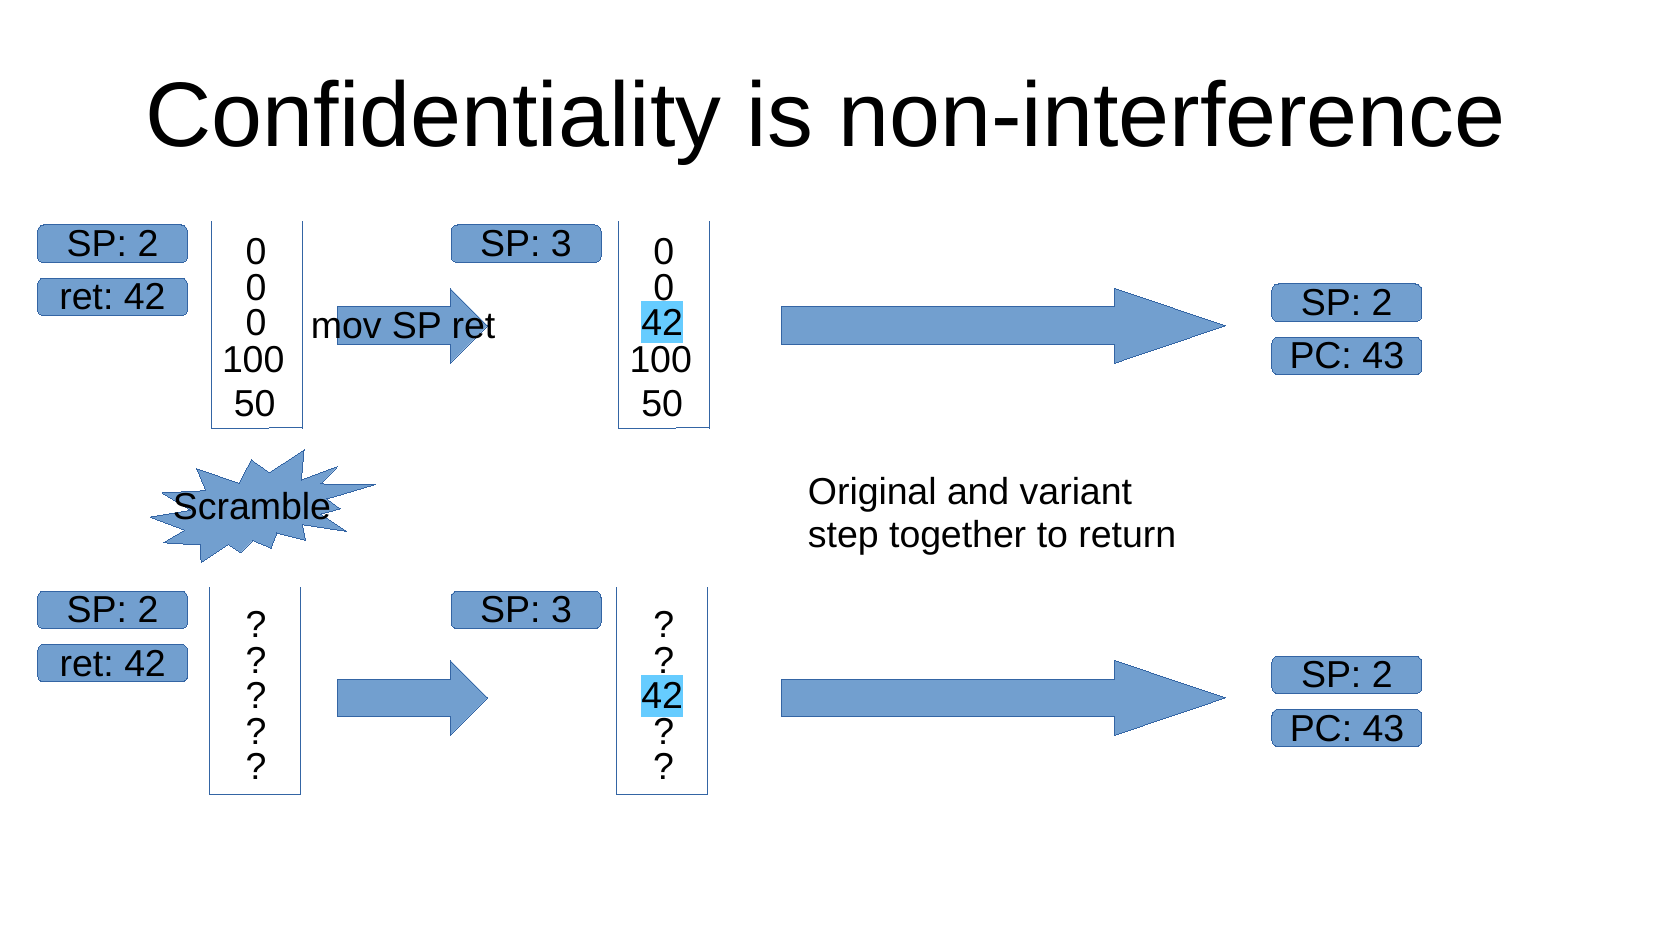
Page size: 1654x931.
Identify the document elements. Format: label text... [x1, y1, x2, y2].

text_box ret: 42 [37, 644, 188, 682]
text_box ? [638, 596, 689, 654]
text_box PC: 43 [1271, 709, 1422, 747]
text_box 0 [638, 281, 689, 316]
text_box SP: 2 [37, 224, 188, 263]
text_box SP: 2 [1271, 656, 1422, 694]
text_box 50 [626, 389, 698, 432]
text_box ? [230, 725, 282, 760]
text_box PC: 43 [1271, 337, 1422, 375]
text_box ? [638, 760, 689, 796]
text_box SP: 3 [451, 591, 602, 629]
text_box 42 [626, 294, 698, 351]
text_box 0 [638, 223, 689, 281]
text_box SP: 2 [37, 591, 188, 629]
text_box 0 [230, 316, 282, 351]
text_box ? [230, 654, 282, 689]
text_box [337, 660, 488, 736]
text_box 0 [230, 281, 282, 316]
text_box ? [638, 725, 689, 760]
text_box 100 [207, 331, 300, 389]
text_box [781, 288, 1226, 364]
text_box Original and variant step together to return [793, 463, 1192, 563]
text_box ? [230, 596, 282, 654]
text_box 50 [219, 389, 291, 432]
text_box mov SP ret [337, 288, 487, 364]
text_box Scramble [150, 449, 376, 563]
text_box SP: 2 [1271, 283, 1422, 322]
text_box 0 [230, 223, 282, 281]
text_box 42 [626, 667, 698, 725]
text_box [781, 660, 1226, 736]
title Confidentiality is non-interference [82, 37, 1571, 193]
text_box ? [230, 760, 282, 796]
text_box ? [230, 689, 282, 725]
text_box ? [638, 654, 689, 689]
text_box 100 [614, 331, 707, 389]
text_box SP: 3 [451, 224, 602, 263]
text_box ret: 42 [37, 278, 188, 316]
